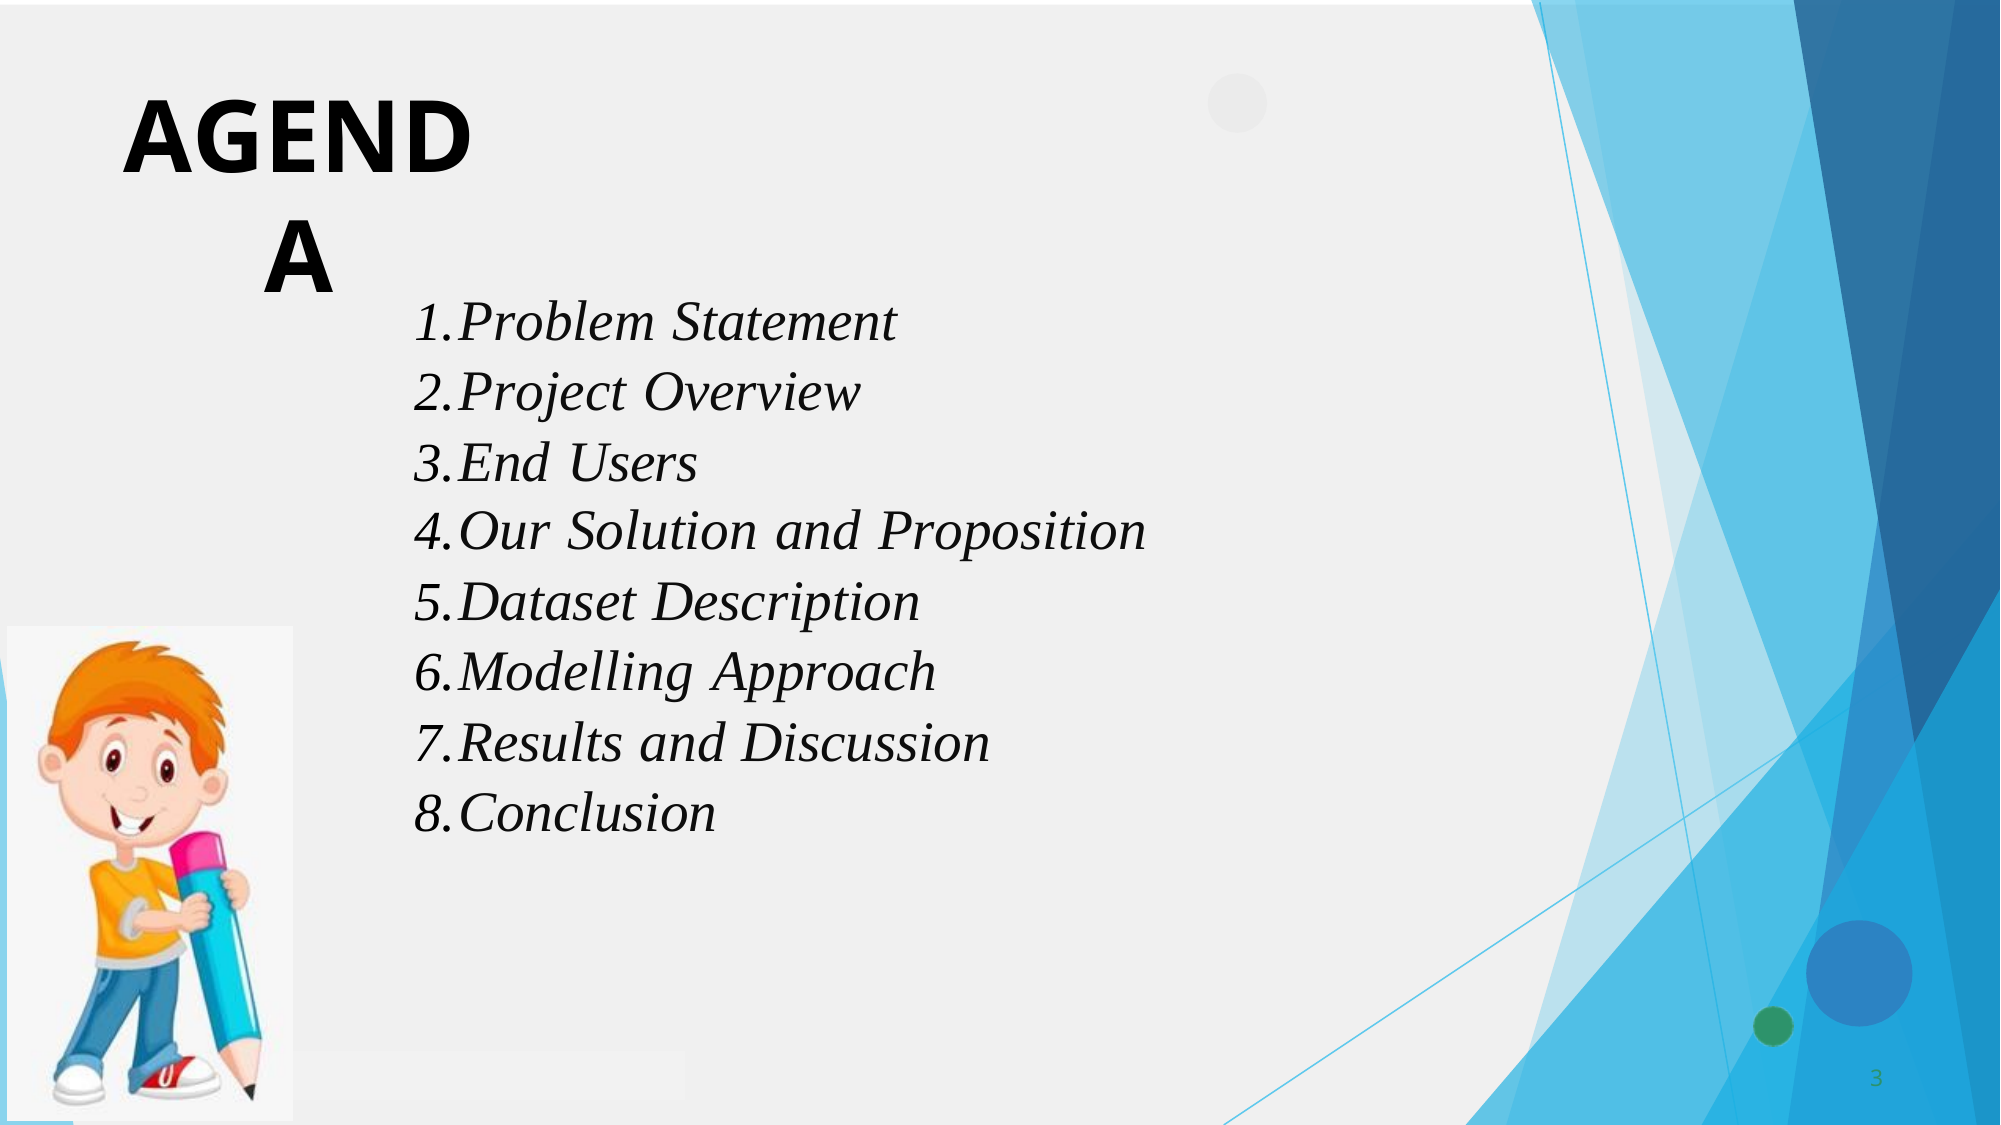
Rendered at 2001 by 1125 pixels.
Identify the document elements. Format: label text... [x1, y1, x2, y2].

picture [1753, 1006, 1794, 1047]
text_box [0, 0, 2000, 1125]
title AGENDA [121, 70, 509, 195]
picture [7, 626, 685, 1121]
slide_number 3 [1851, 1062, 1891, 1094]
text_box Problem Statement Project Overview End Users Our Solution and Proposition Dataset Description Modelling Approach Results and Discussion Conclusion [410, 280, 1154, 846]
